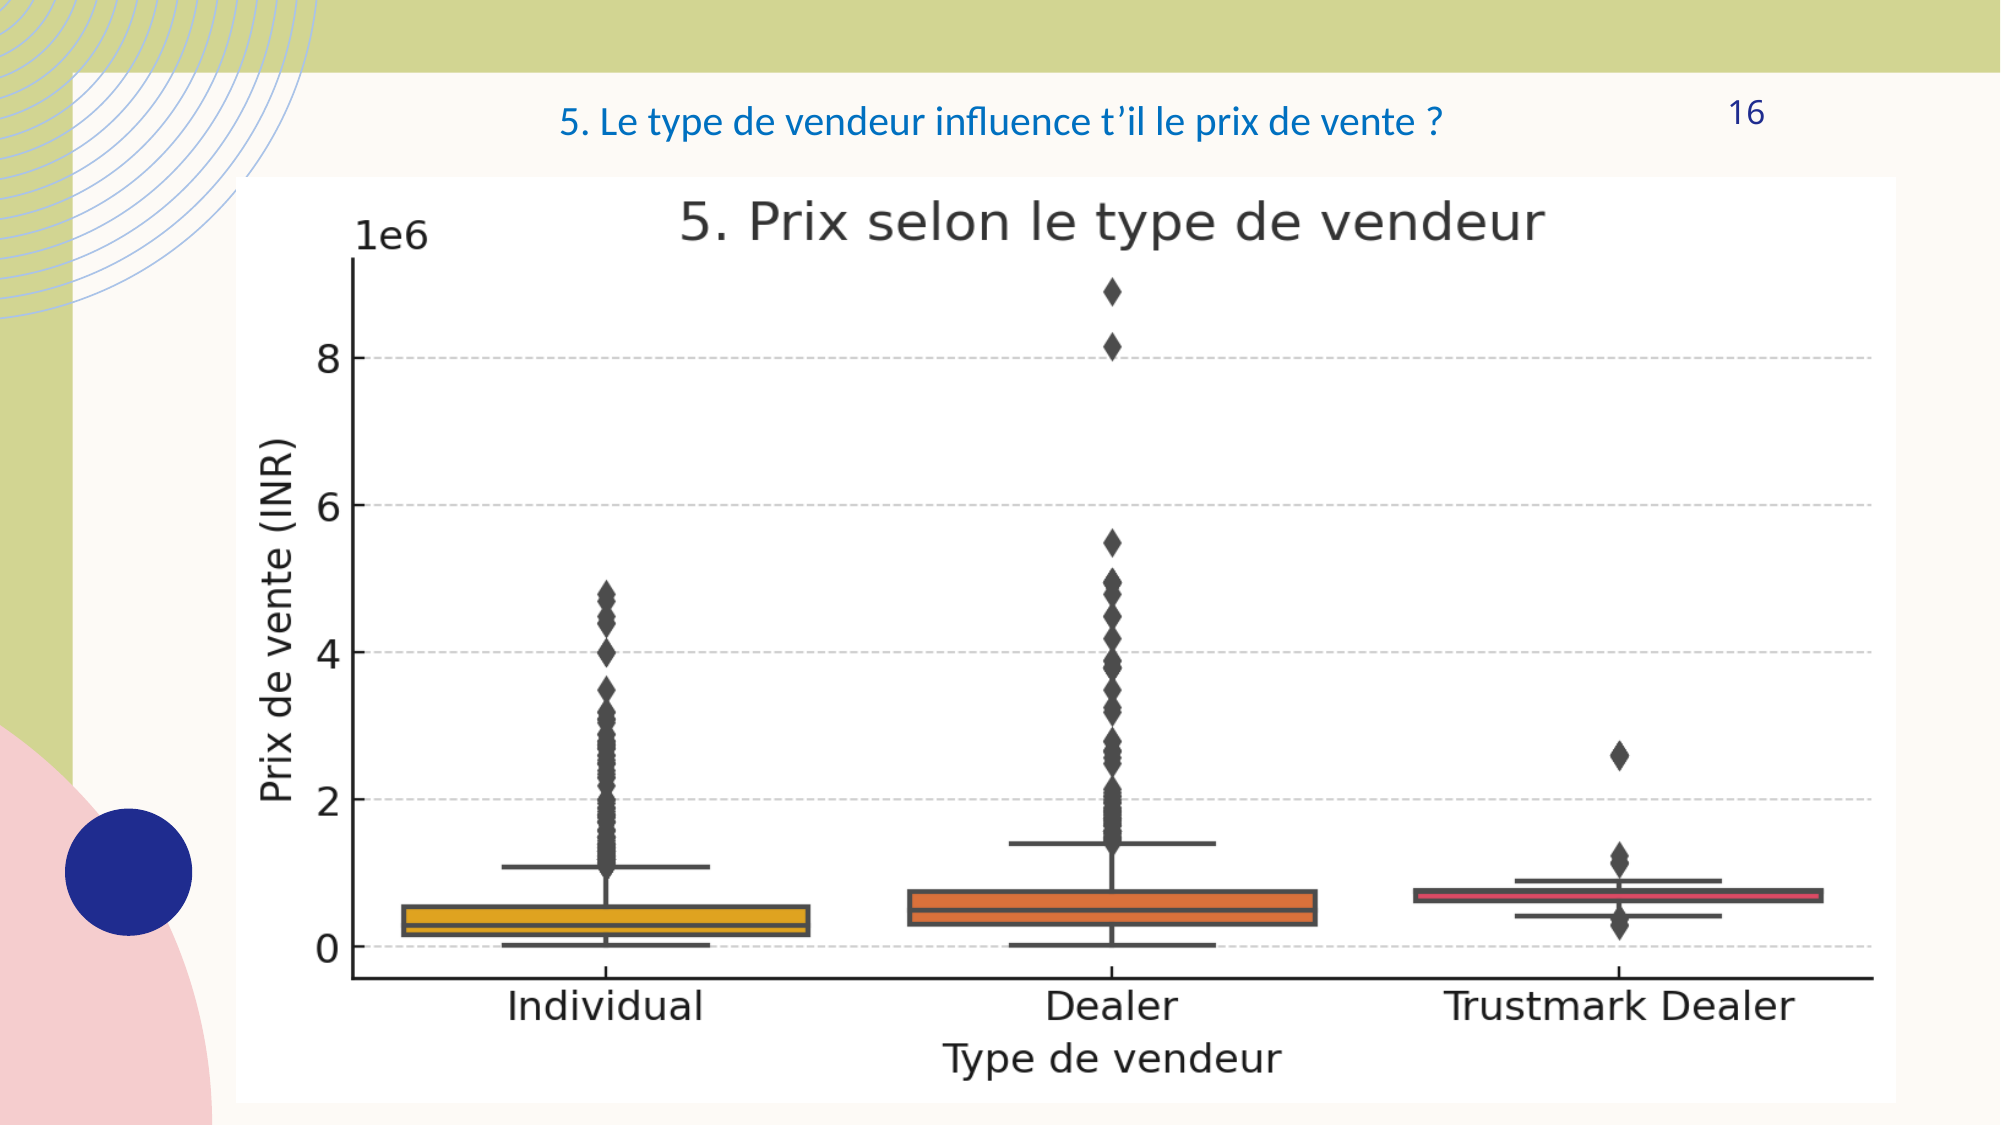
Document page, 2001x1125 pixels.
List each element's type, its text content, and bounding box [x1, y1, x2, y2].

text_box 5. Le type de vendeur influence t’il le prix de vente ? [543, 86, 1835, 153]
picture [236, 177, 1896, 1103]
text_box [1712, 75, 1875, 153]
